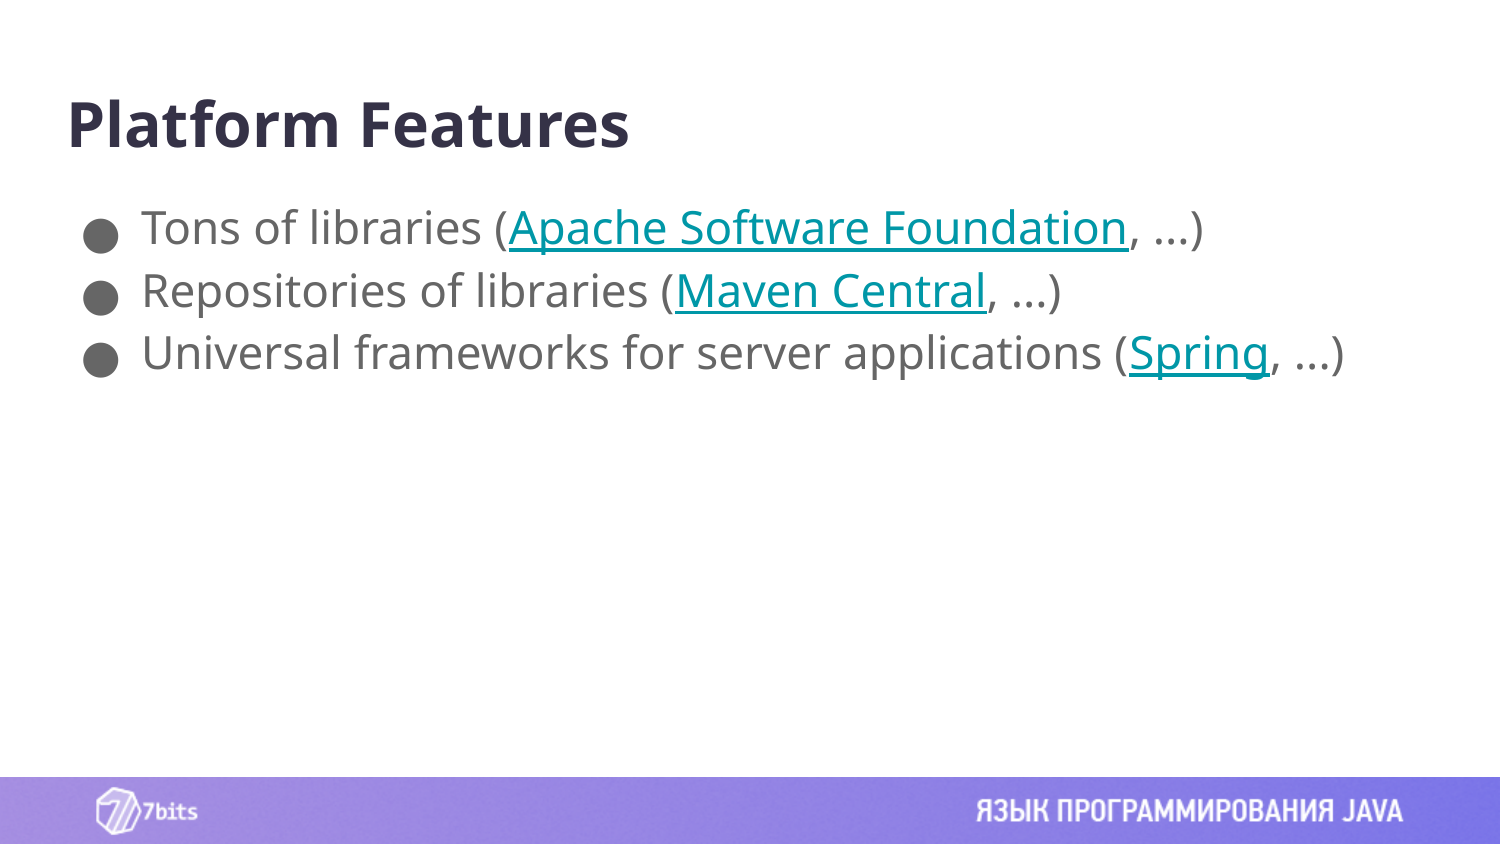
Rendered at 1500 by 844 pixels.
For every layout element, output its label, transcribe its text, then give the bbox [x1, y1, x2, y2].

title Platform Features [51, 69, 1449, 164]
picture [0, 777, 1500, 844]
list Tons of libraries (Apache Software Foundation, ...) Repositories of libraries (Maven Central, ...) Universal frameworks for server applications (Spring, ...) [51, 184, 1449, 745]
